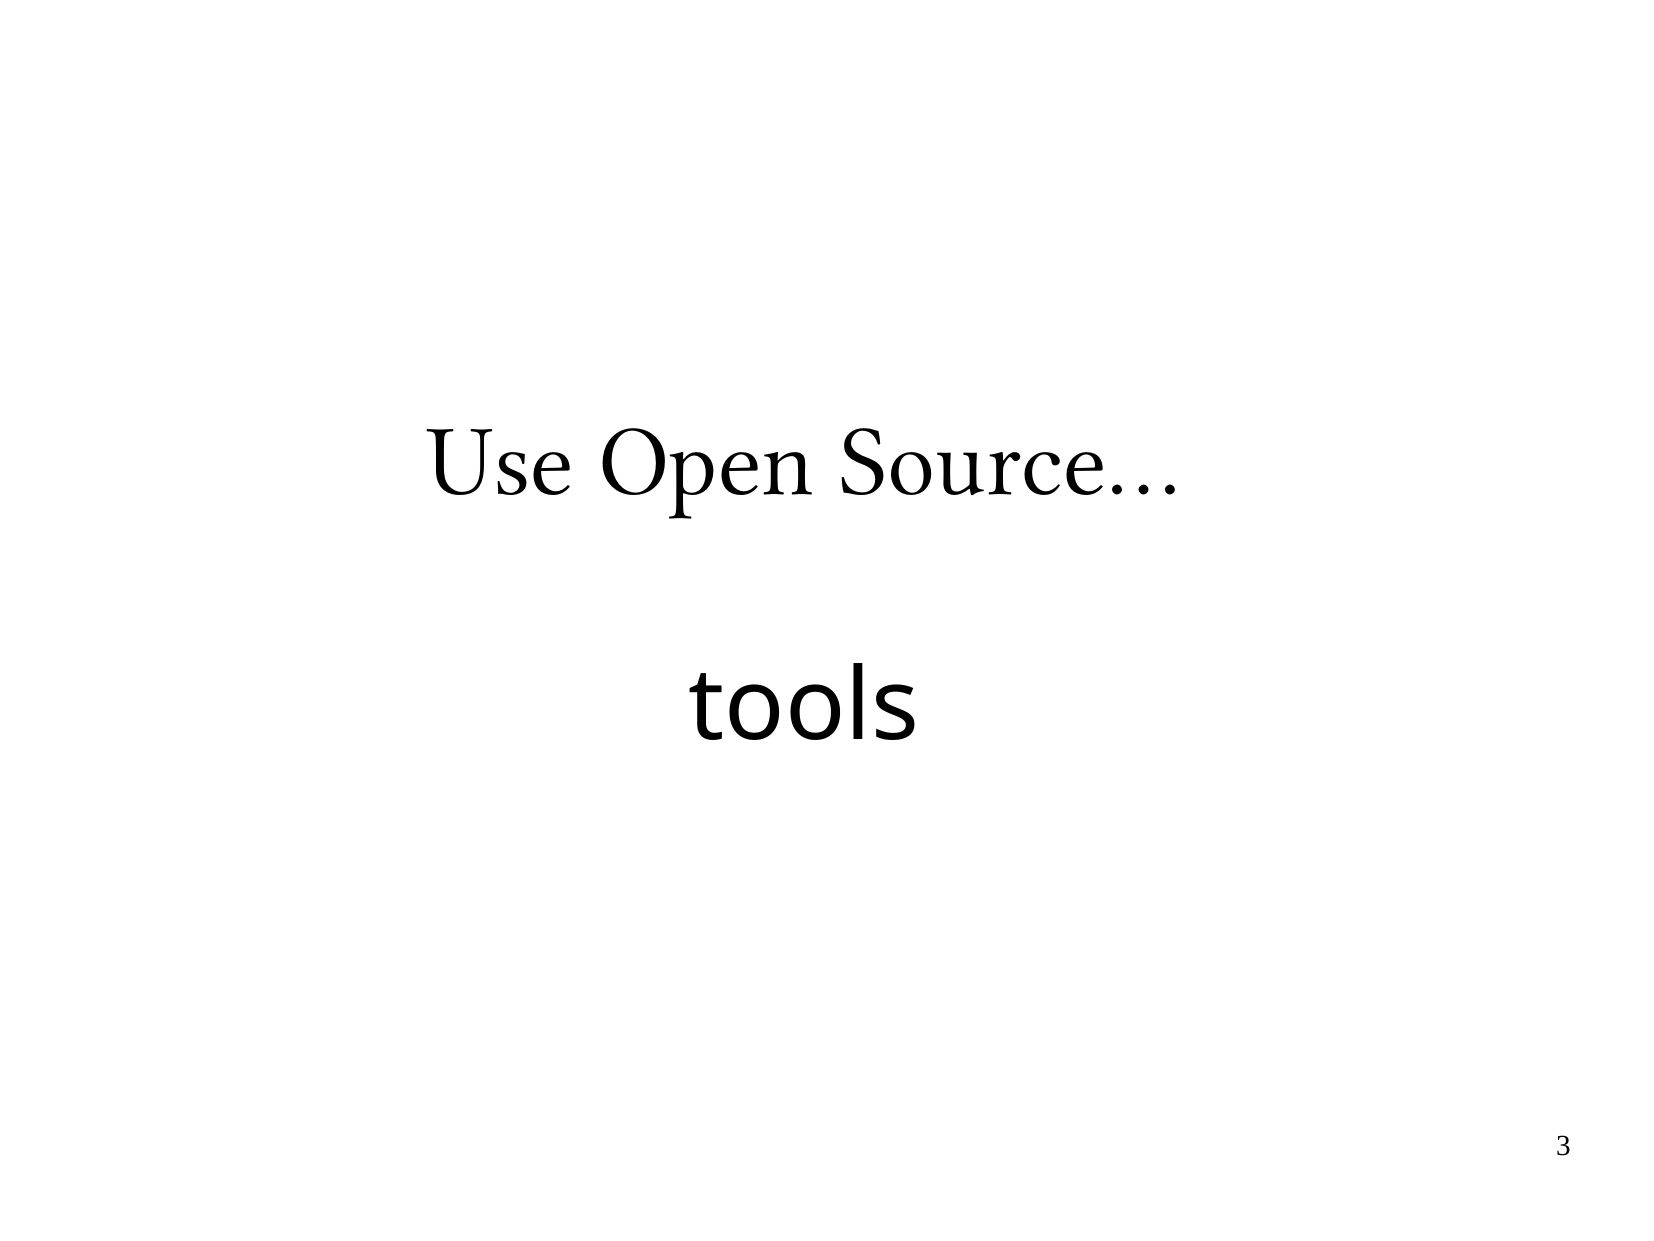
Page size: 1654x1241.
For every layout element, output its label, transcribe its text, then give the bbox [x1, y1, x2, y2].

subtitle Use Open Source… tools [60, 72, 1549, 1216]
